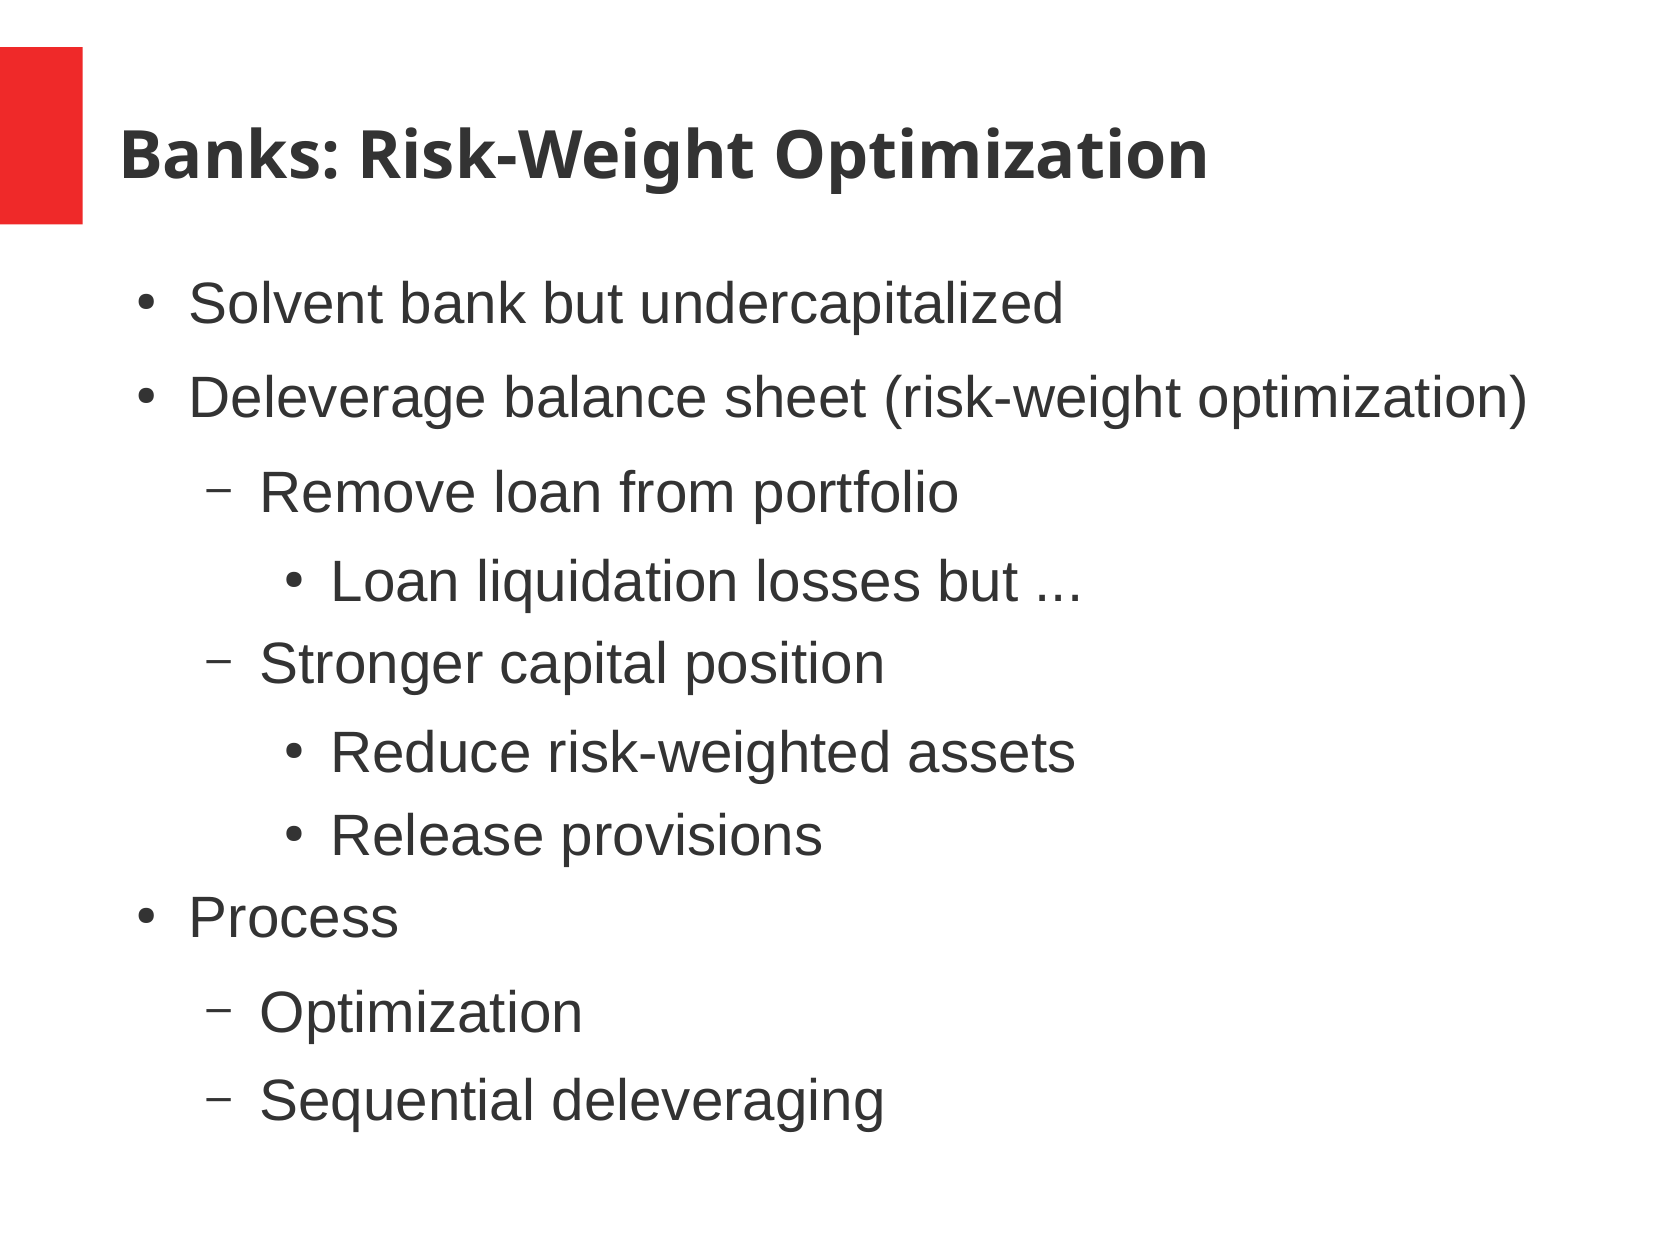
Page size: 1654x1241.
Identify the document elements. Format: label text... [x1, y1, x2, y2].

list Solvent bank but undercapitalized Deleverage balance sheet (risk-weight optimization) Remove loan from portfolio Loan liquidation losses but ... Stronger capital position Reduce risk-weighted assets Release provisions Process Optimization Sequential deleveraging [118, 270, 1536, 1186]
title Banks: Risk-Weight Optimization [118, 49, 1571, 257]
